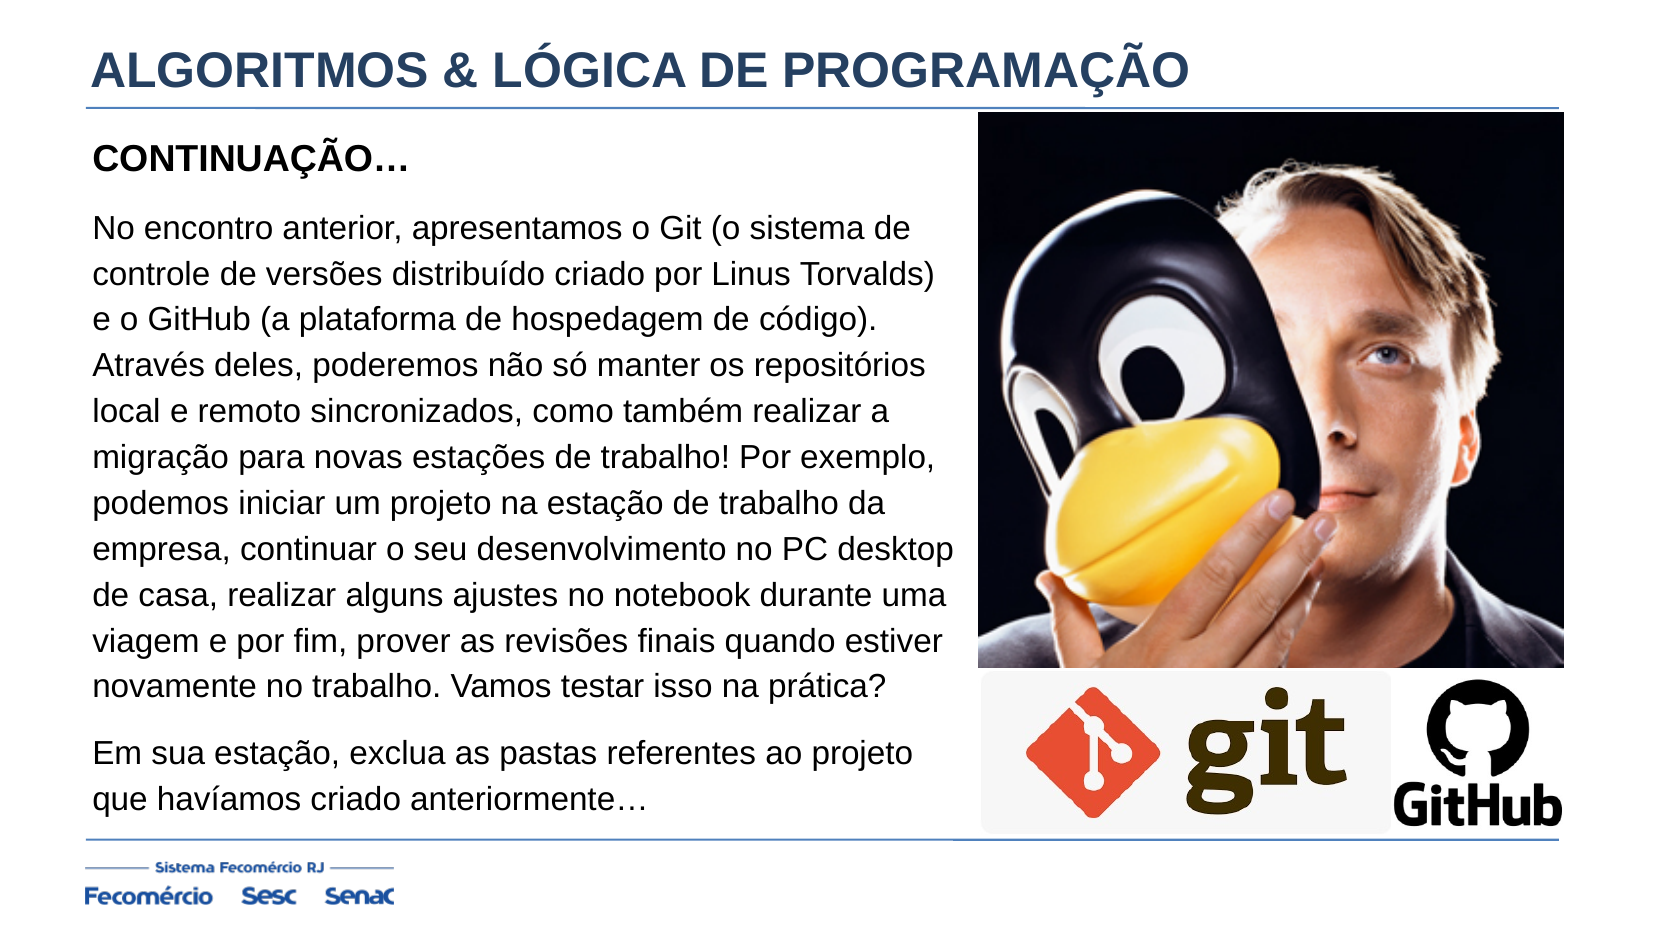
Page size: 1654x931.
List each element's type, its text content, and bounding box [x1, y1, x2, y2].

text_box CONTINUAÇÃO… No encontro anterior, apresentamos o Git (o sistema de controle de versões distribuído criado por Linus Torvalds) e o GitHub (a plataforma de hospedagem de código). Através deles, poderemos não só manter os repositórios local e remoto sincronizados, como também realizar a migração para novas estações de trabalho! Por exemplo, podemos iniciar um projeto na estação de trabalho da empresa, continuar o seu desenvolvimento no PC desktop de casa, realizar alguns ajustes no notebook durante uma viagem e por fim, prover as revisões finais quando estiver novamente no trabalho. Vamos testar isso na prática? Em sua estação, exclua as pastas referentes ao projeto que havíamos criado anteriormente… [77, 112, 978, 836]
text_box ALGORITMOS & LÓGICA DE PROGRAMAÇÃO [90, 32, 1564, 104]
picture [978, 112, 1564, 836]
picture [62, 845, 416, 921]
